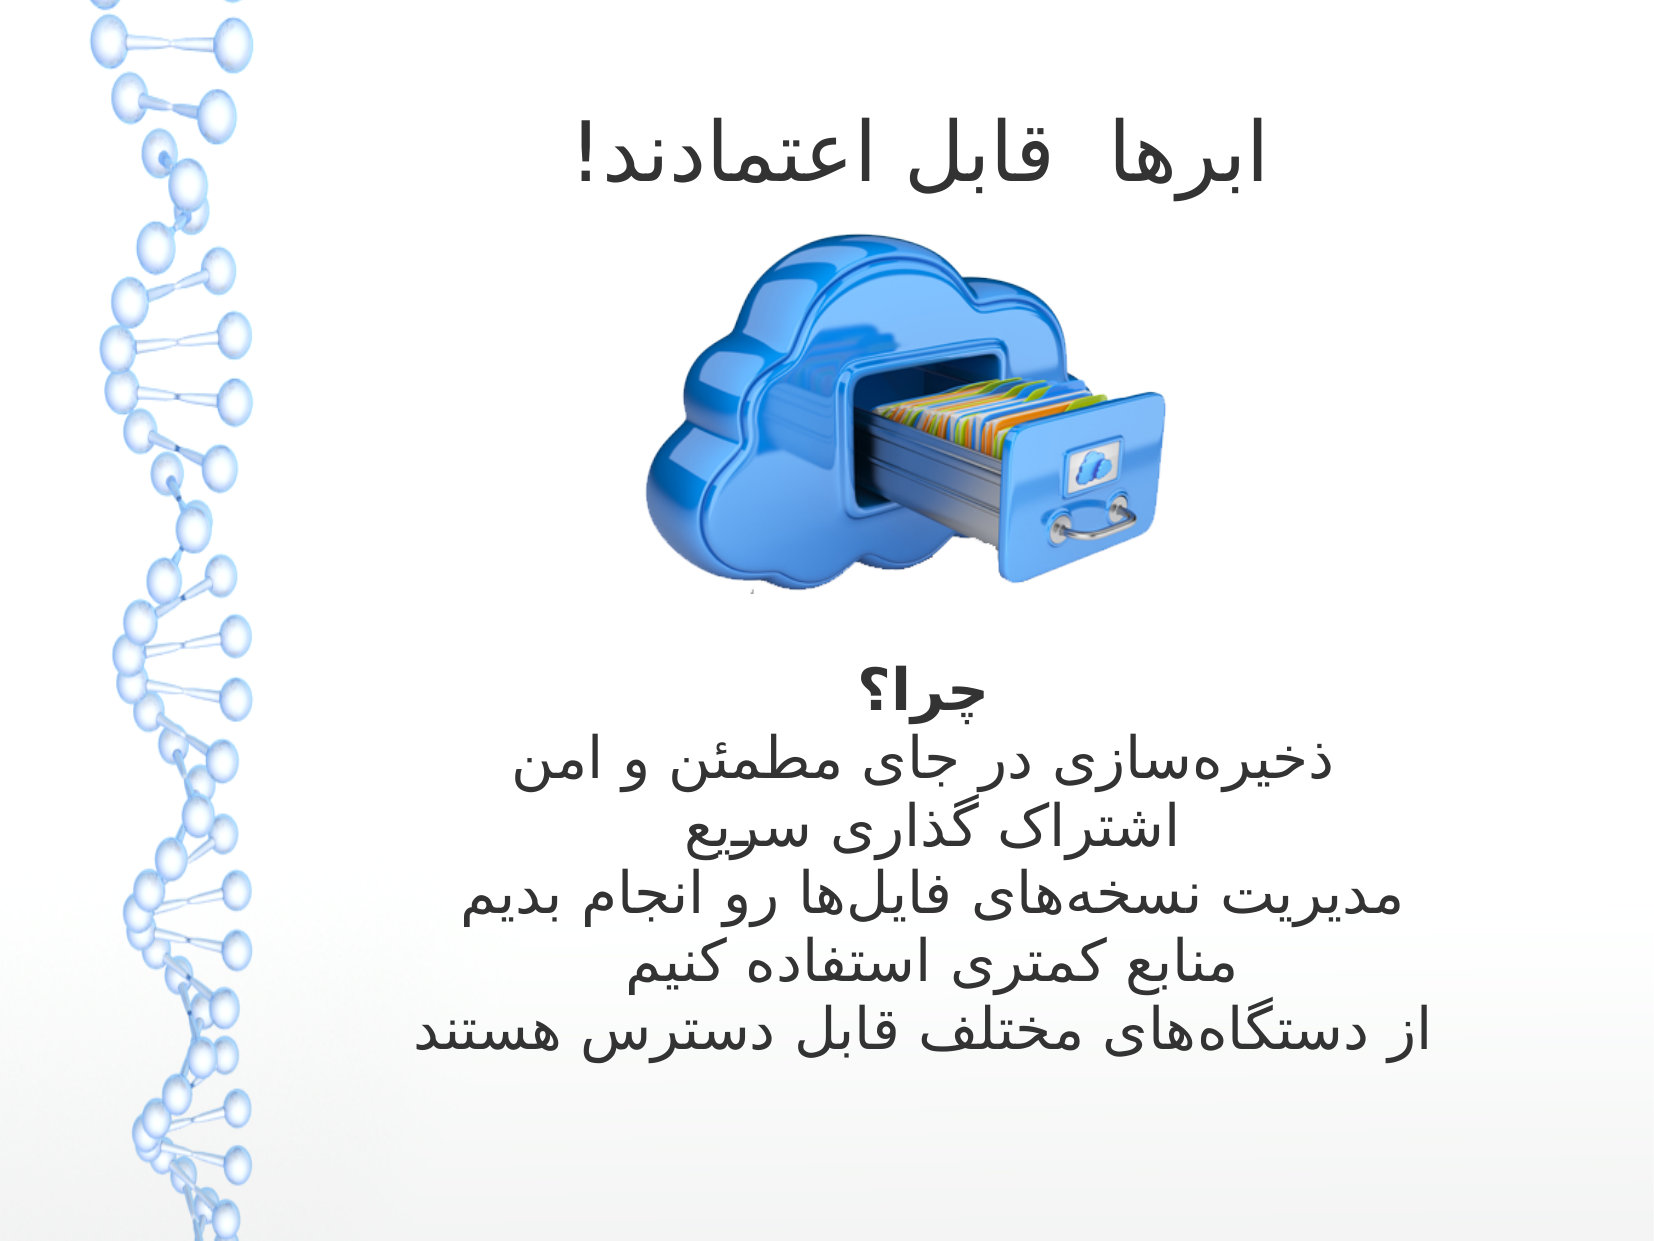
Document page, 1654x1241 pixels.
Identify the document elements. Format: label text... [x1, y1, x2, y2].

subtitle چرا؟ ذخیره‌سازی در جای مطمئن و امن اشتراک گذاری سریع مدیریت نسخه‌های فایل‌ها رو انجام بدیم منابع کمتری استفاده کنیم از دستگاه‌های مختلف قابل دسترس هستند [289, 605, 1558, 1182]
picture [0, 0, 1654, 1241]
title ابرها قابل اعتمادند! [269, 49, 1571, 257]
